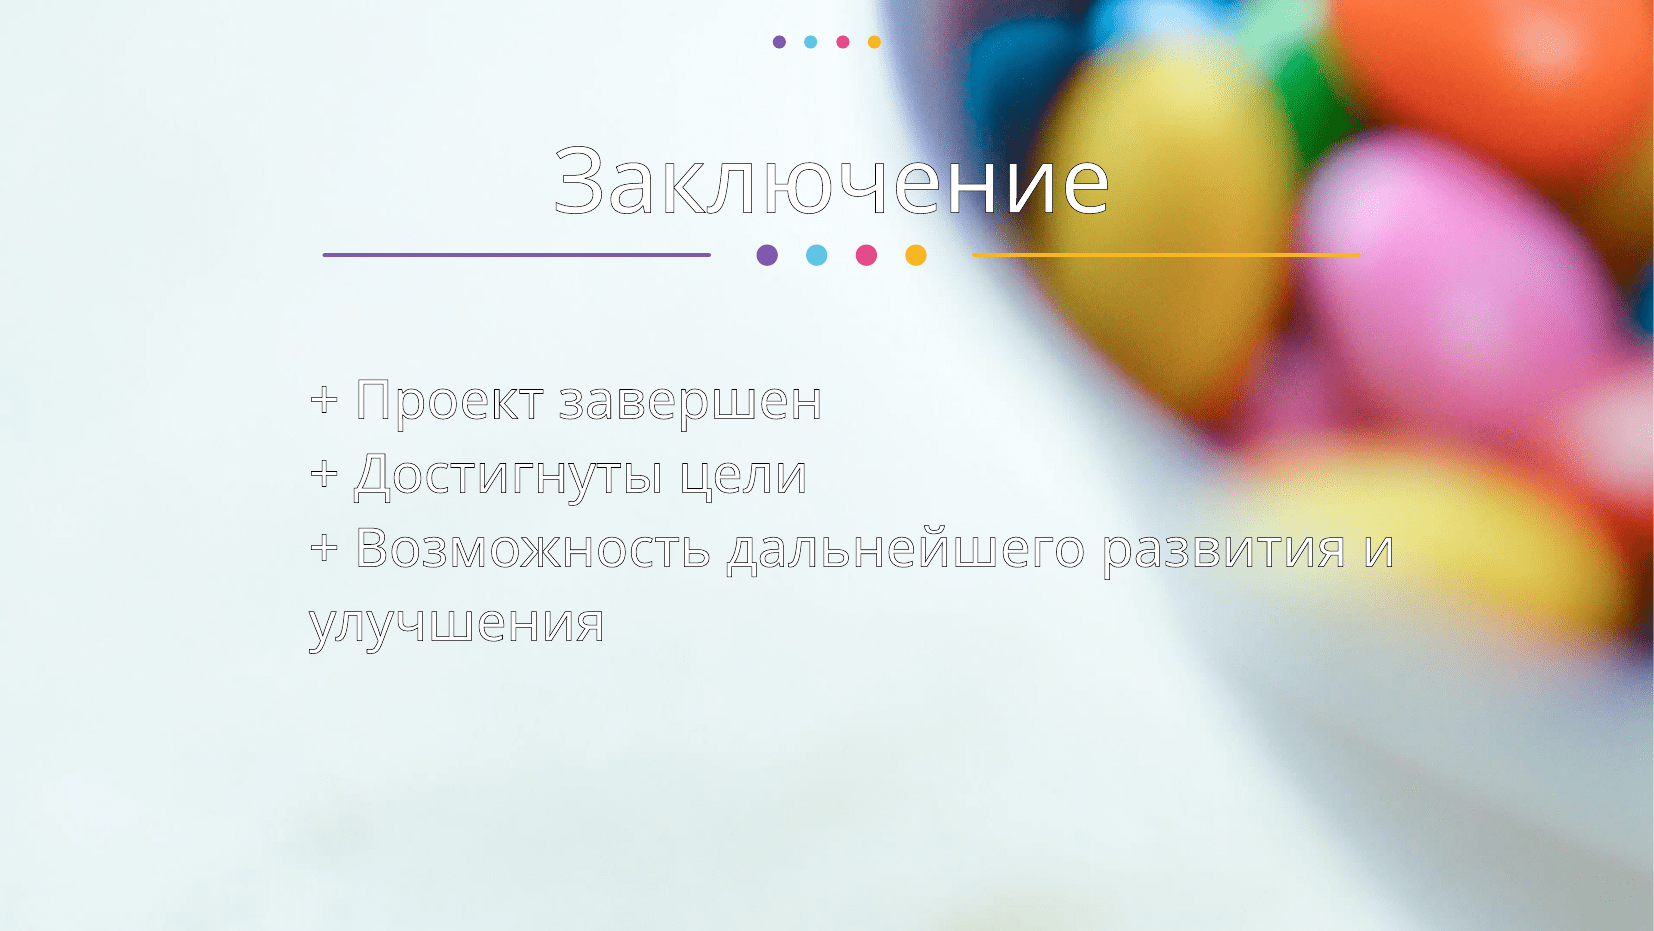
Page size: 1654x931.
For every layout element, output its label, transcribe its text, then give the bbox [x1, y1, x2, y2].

picture [0, 0, 1654, 931]
text_box + Проект завершен + Достигнуты цели + Возможность дальнейшего развития и улучшения [294, 353, 1447, 621]
title Заключение [88, 88, 1577, 266]
